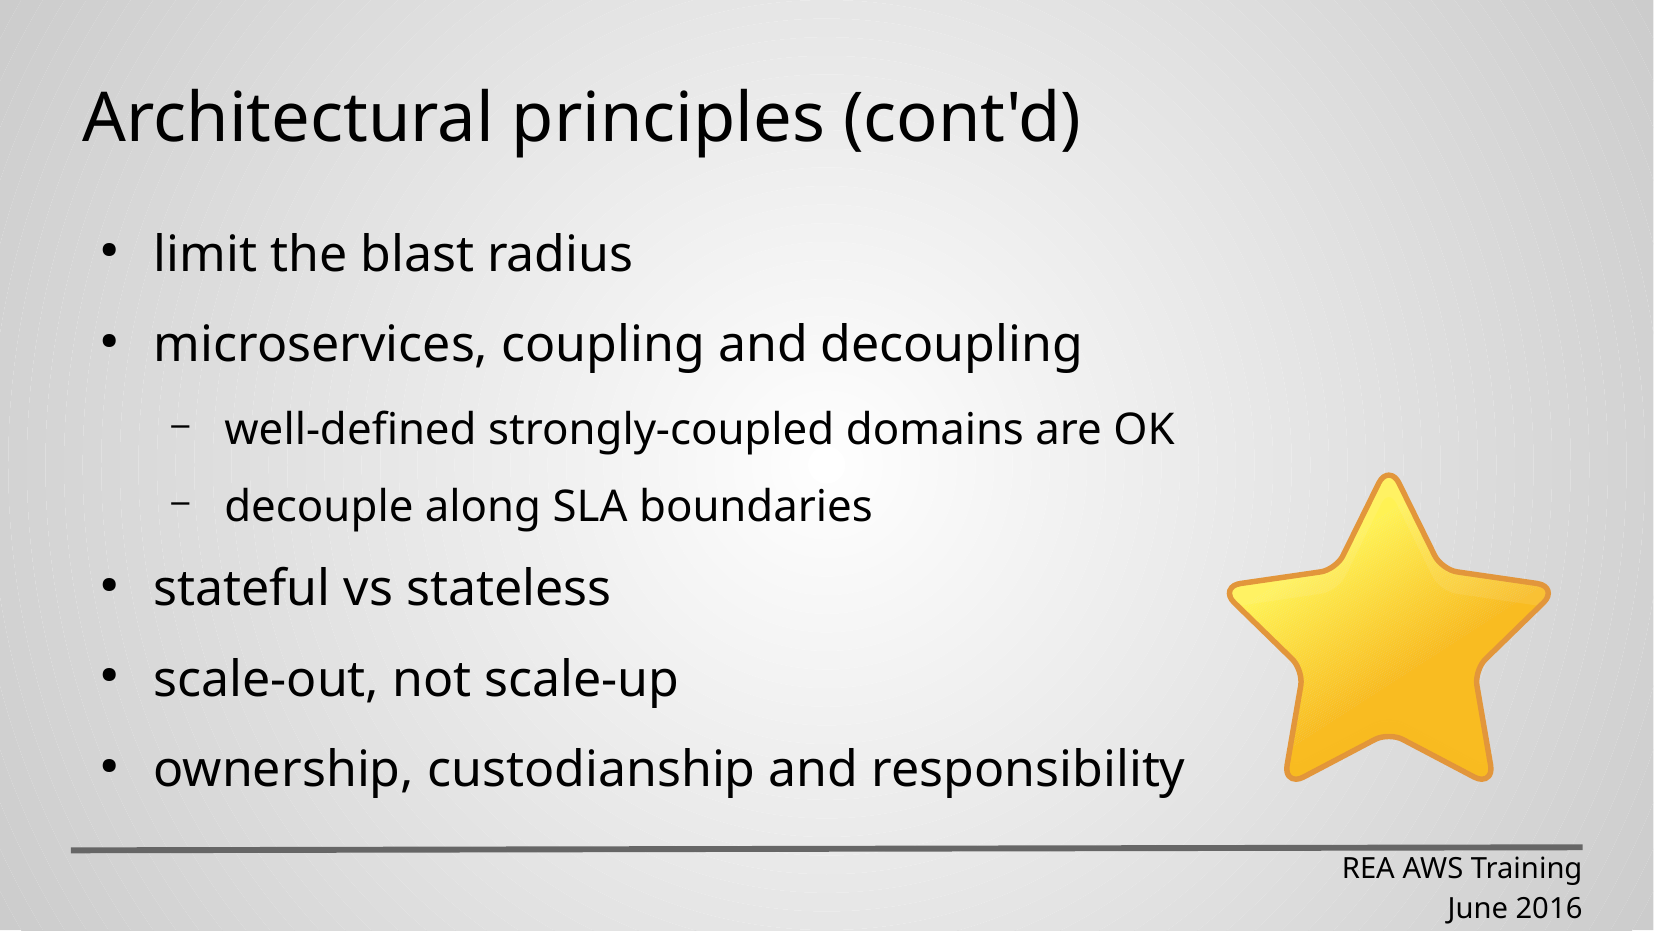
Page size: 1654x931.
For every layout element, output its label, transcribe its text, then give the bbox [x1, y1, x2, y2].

title Architectural principles (cont'd) [82, 36, 1571, 193]
picture [1204, 442, 1574, 812]
list limit the blast radius microservices, coupling and decoupling well-defined strongly-coupled domains are OK decouple along SLA boundaries stateful vs stateless scale-out, not scale-up ownership, custodianship and responsibility [82, 217, 1571, 827]
